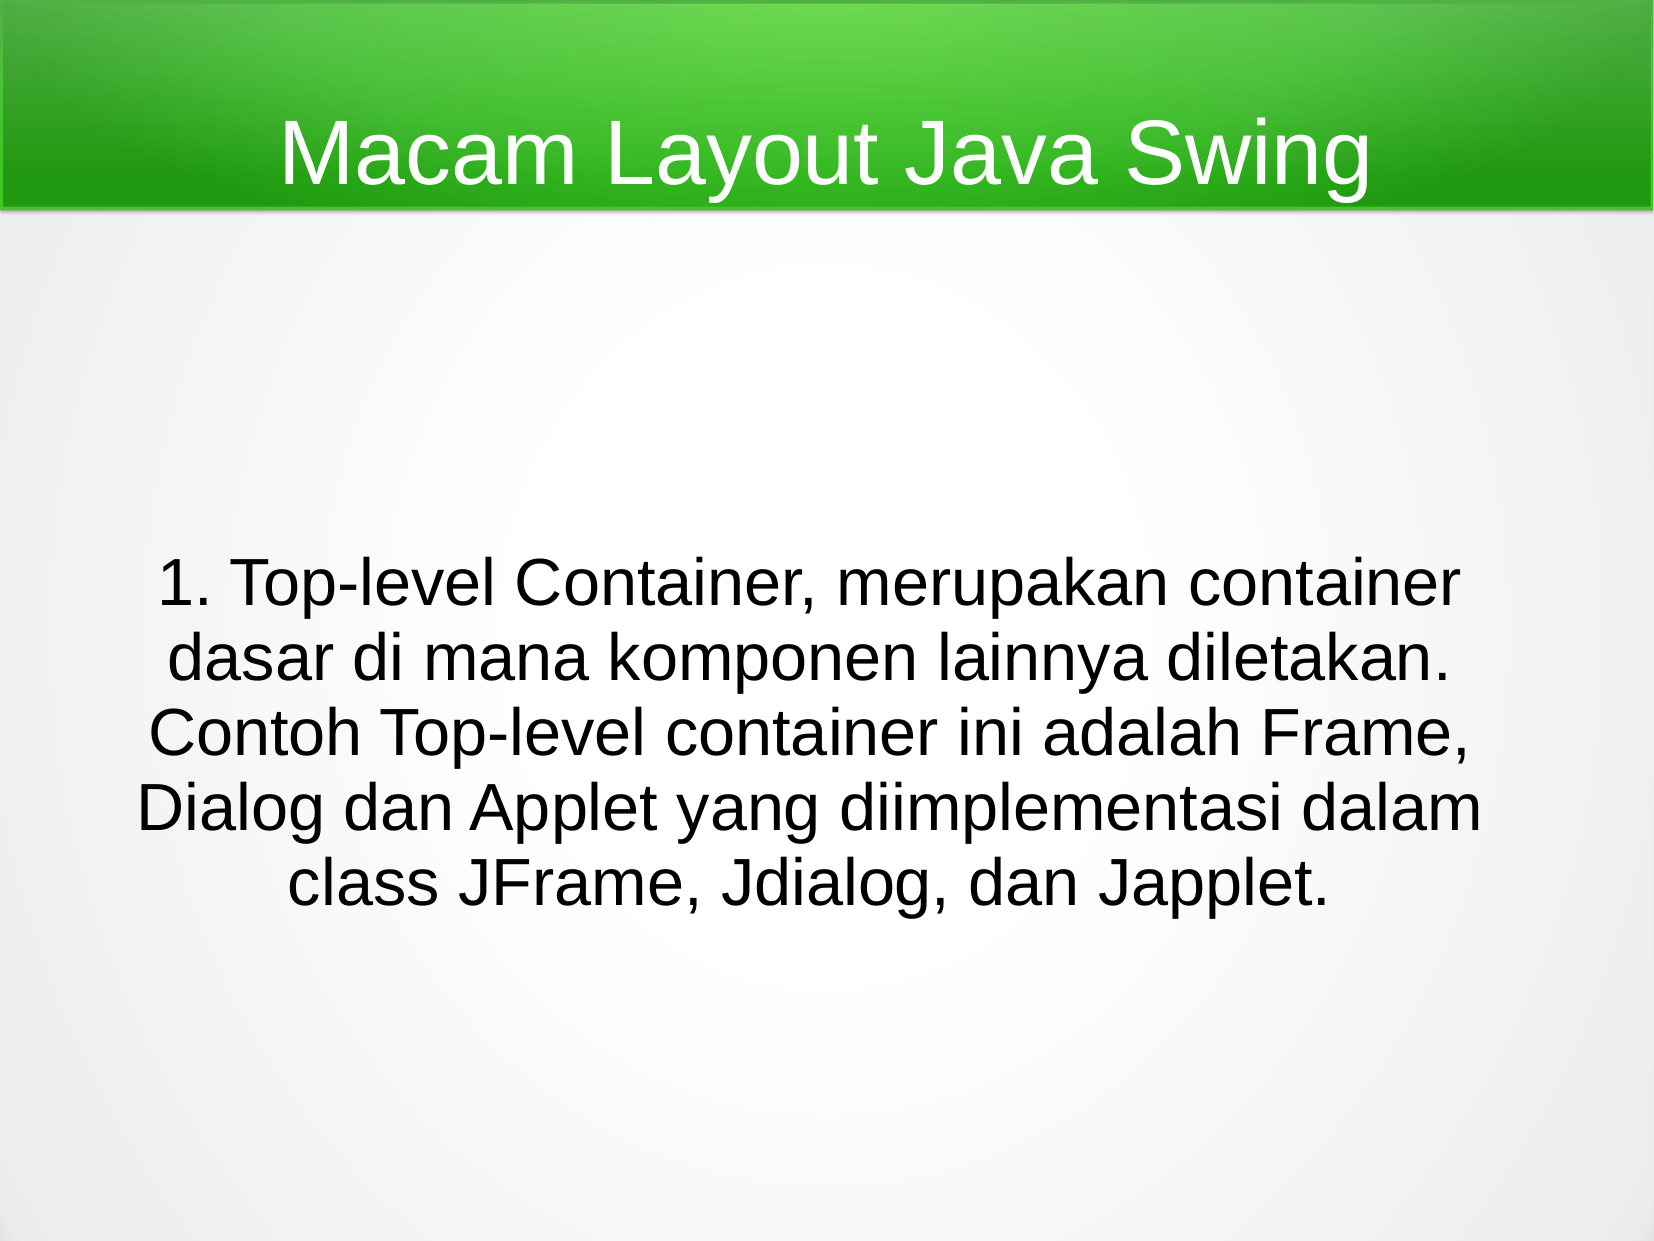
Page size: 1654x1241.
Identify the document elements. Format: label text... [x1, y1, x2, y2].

subtitle 1. Top-level Container, merupakan container dasar di mana komponen lainnya diletakan. Contoh Top-level container ini adalah Frame, Dialog dan Applet yang diimplementasi dalam class JFrame, Jdialog, dan Japplet. [82, 290, 1538, 1241]
title Macam Layout Java Swing [82, 49, 1571, 257]
